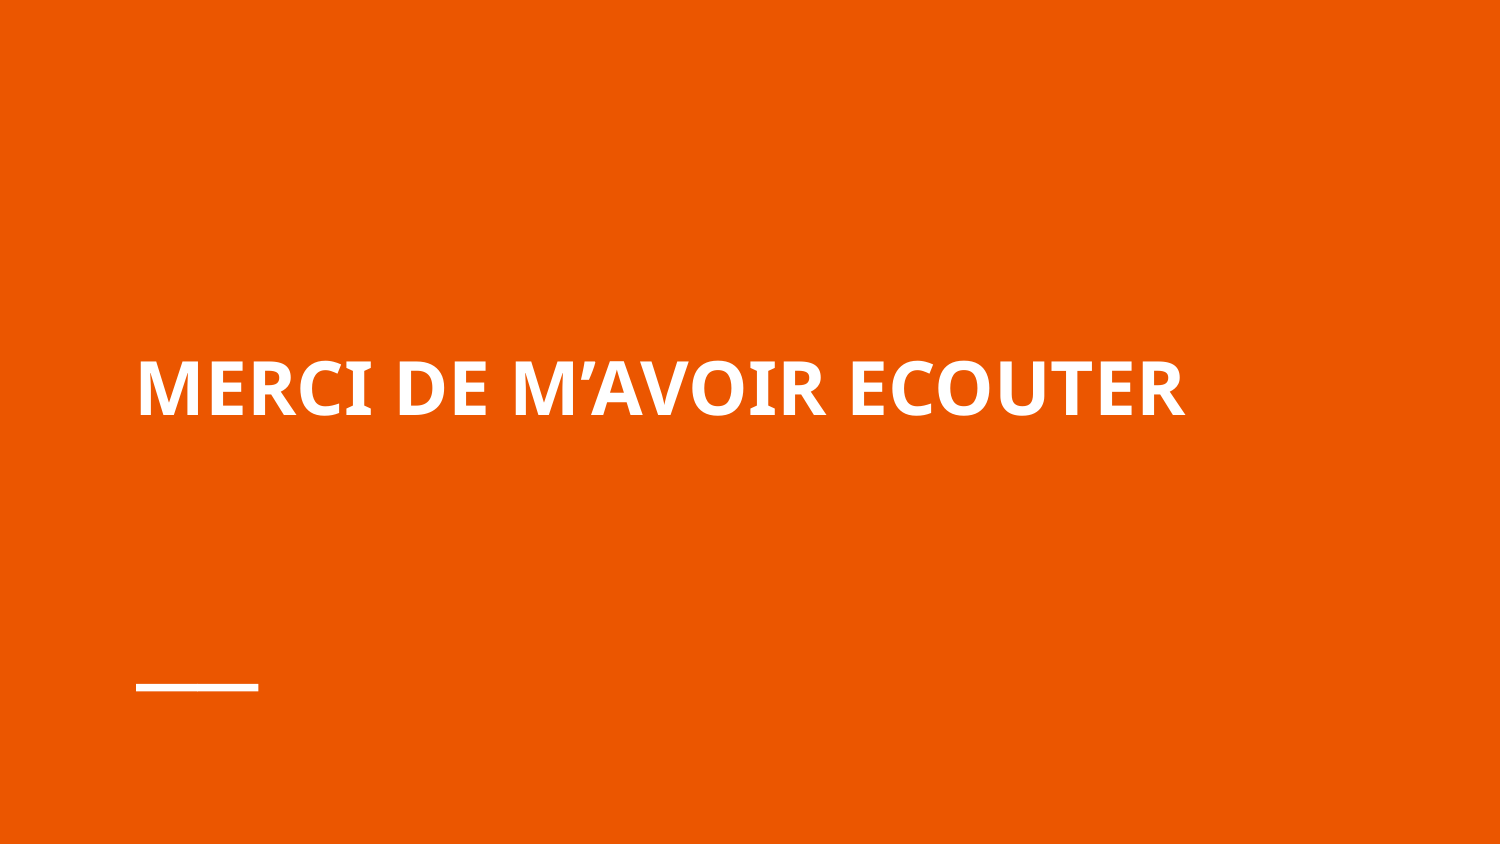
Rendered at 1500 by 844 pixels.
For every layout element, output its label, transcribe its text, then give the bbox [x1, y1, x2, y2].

title MERCI DE M’AVOIR ECOUTER [119, 141, 1272, 632]
